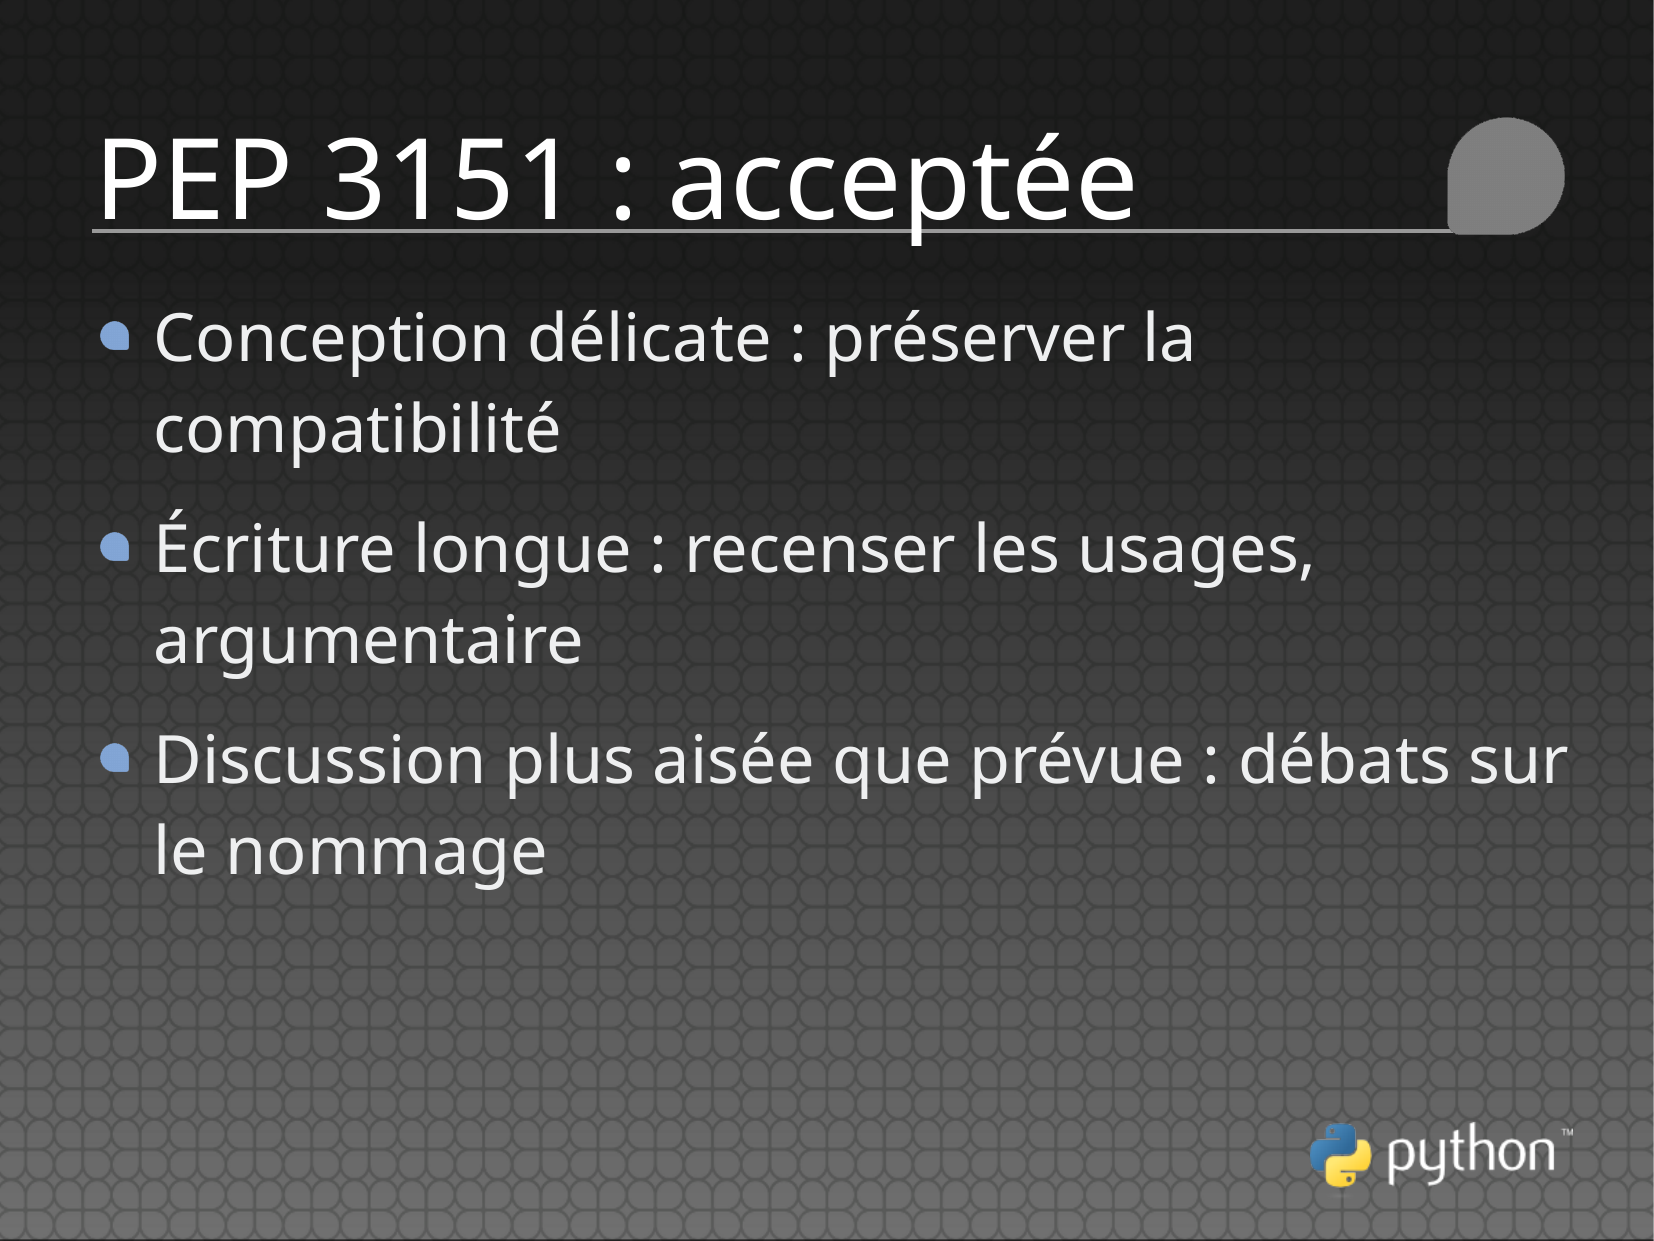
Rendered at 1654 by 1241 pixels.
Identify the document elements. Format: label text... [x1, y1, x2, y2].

title PEP 3151 : acceptée [94, 100, 1426, 251]
list Conception délicate : préserver la compatibilité Écriture longue : recenser les usages, argumentaire Discussion plus aisée que prévue : débats sur le nommage [82, 290, 1571, 1094]
picture [0, 0, 1654, 1241]
